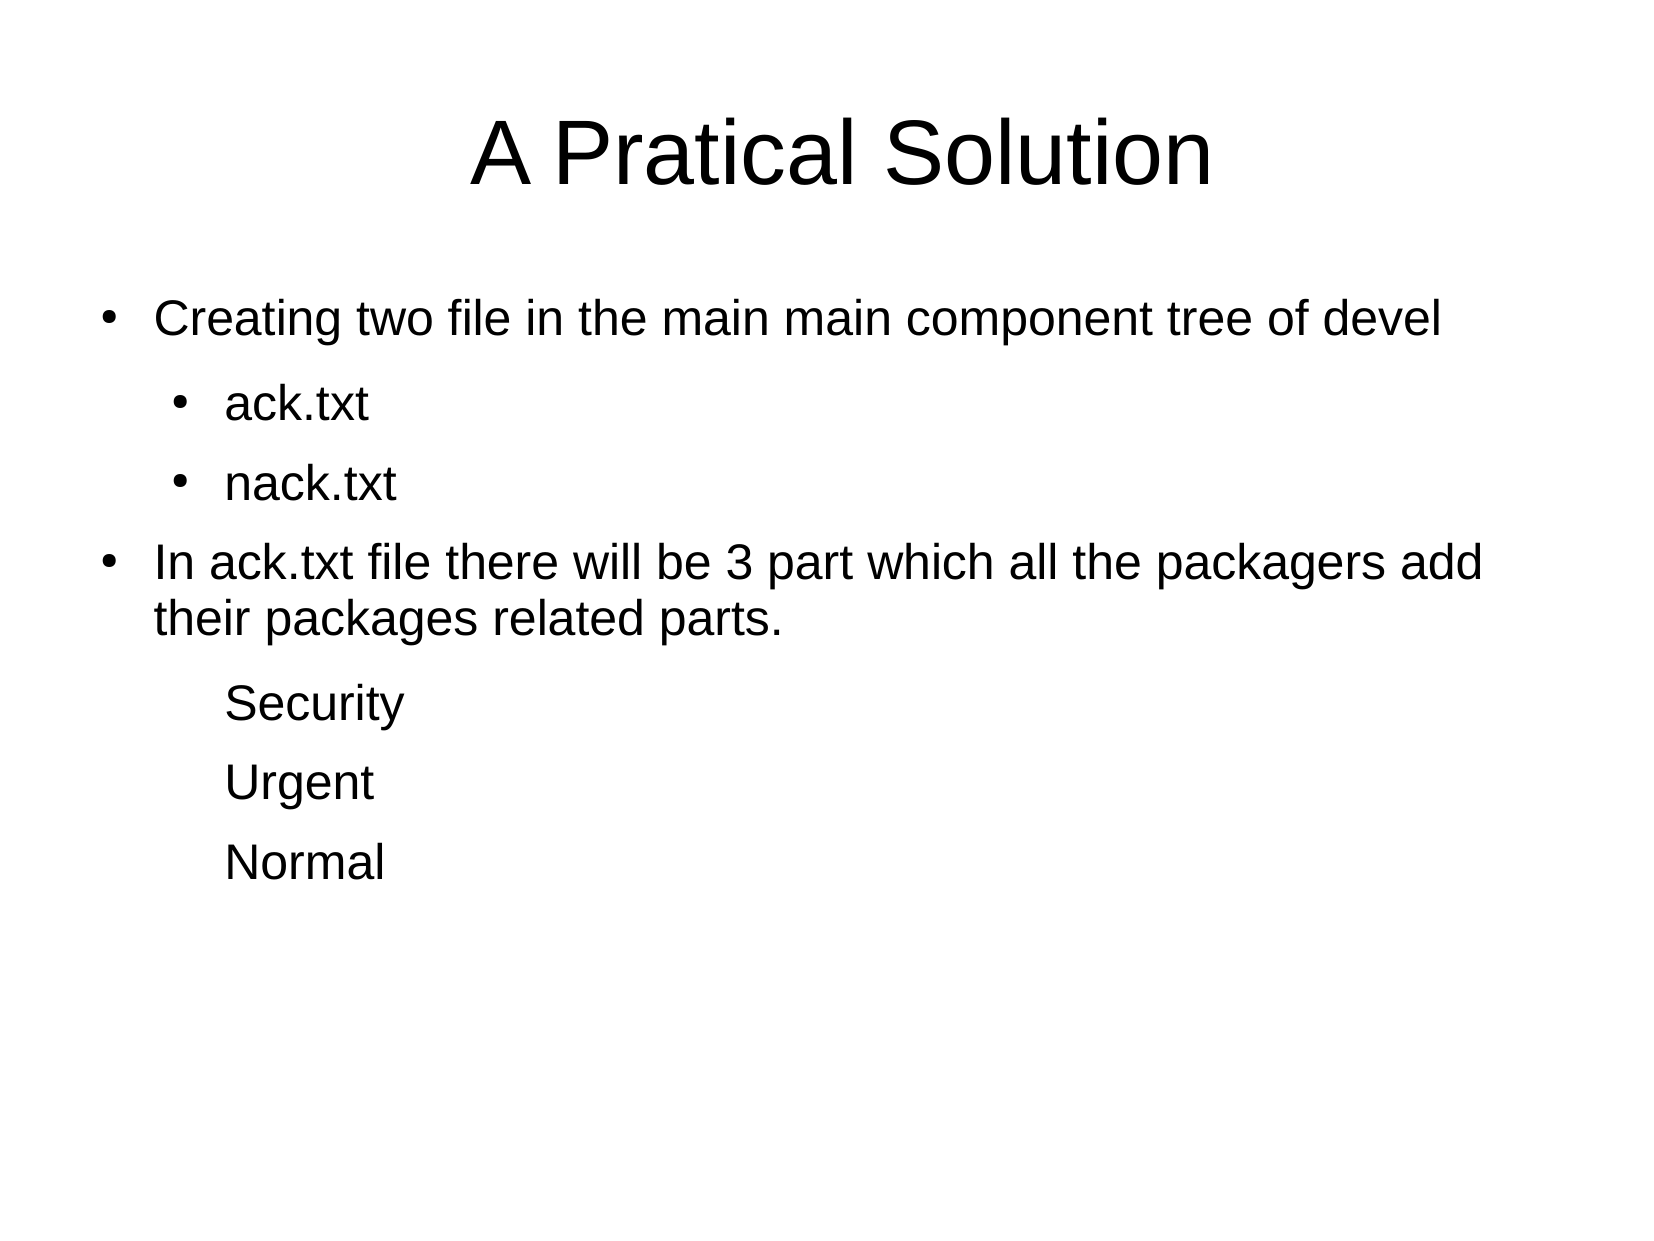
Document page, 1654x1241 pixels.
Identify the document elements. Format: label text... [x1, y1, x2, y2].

list Creating two file in the main main component tree of devel ack.txt nack.txt In ack.txt file there will be 3 part which all the packagers add their packages related parts. Security Urgent Normal [82, 290, 1571, 1109]
title A Pratical Solution [82, 56, 1571, 250]
